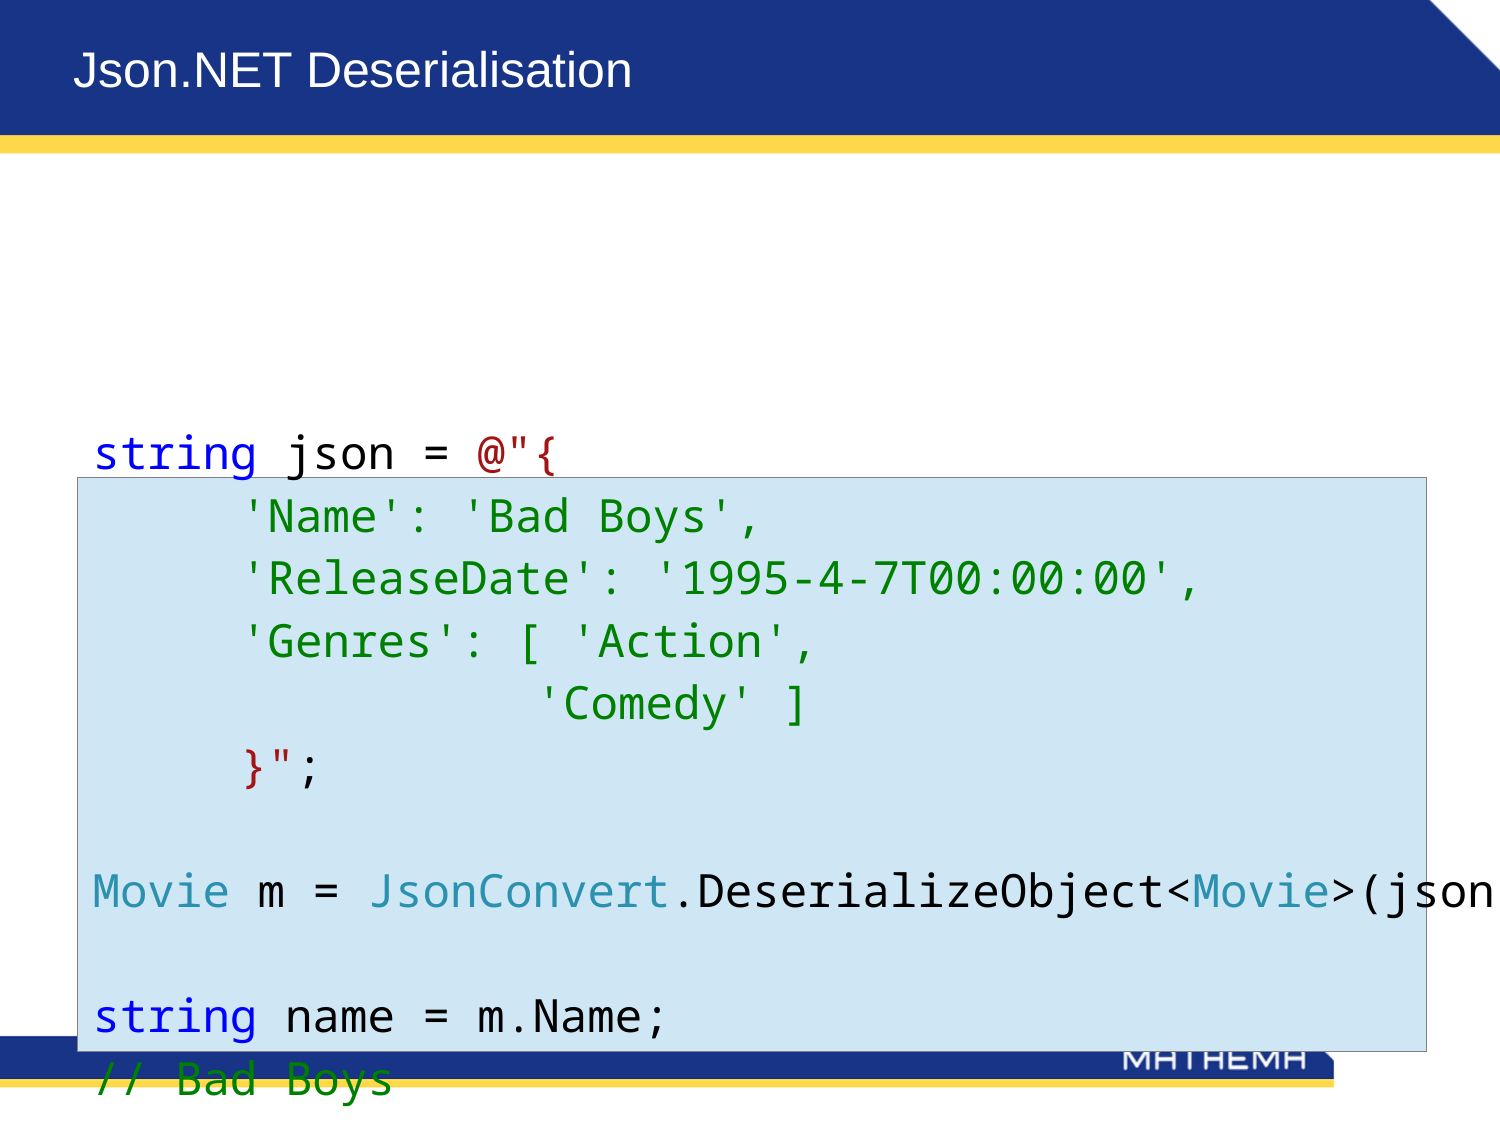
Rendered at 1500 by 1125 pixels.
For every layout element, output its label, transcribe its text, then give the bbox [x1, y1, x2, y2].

picture [0, 0, 1500, 1125]
text_box string json = @"{ 'Name': 'Bad Boys', 'ReleaseDate': '1995-4-7T00:00:00', 'Genres': [ 'Action', 'Comedy' ] }"; Movie m = JsonConvert.DeserializeObject<Movie>(json); string name = m.Name; // Bad Boys [77, 477, 1427, 1052]
title Json.NET Deserialisation [73, 40, 1276, 100]
